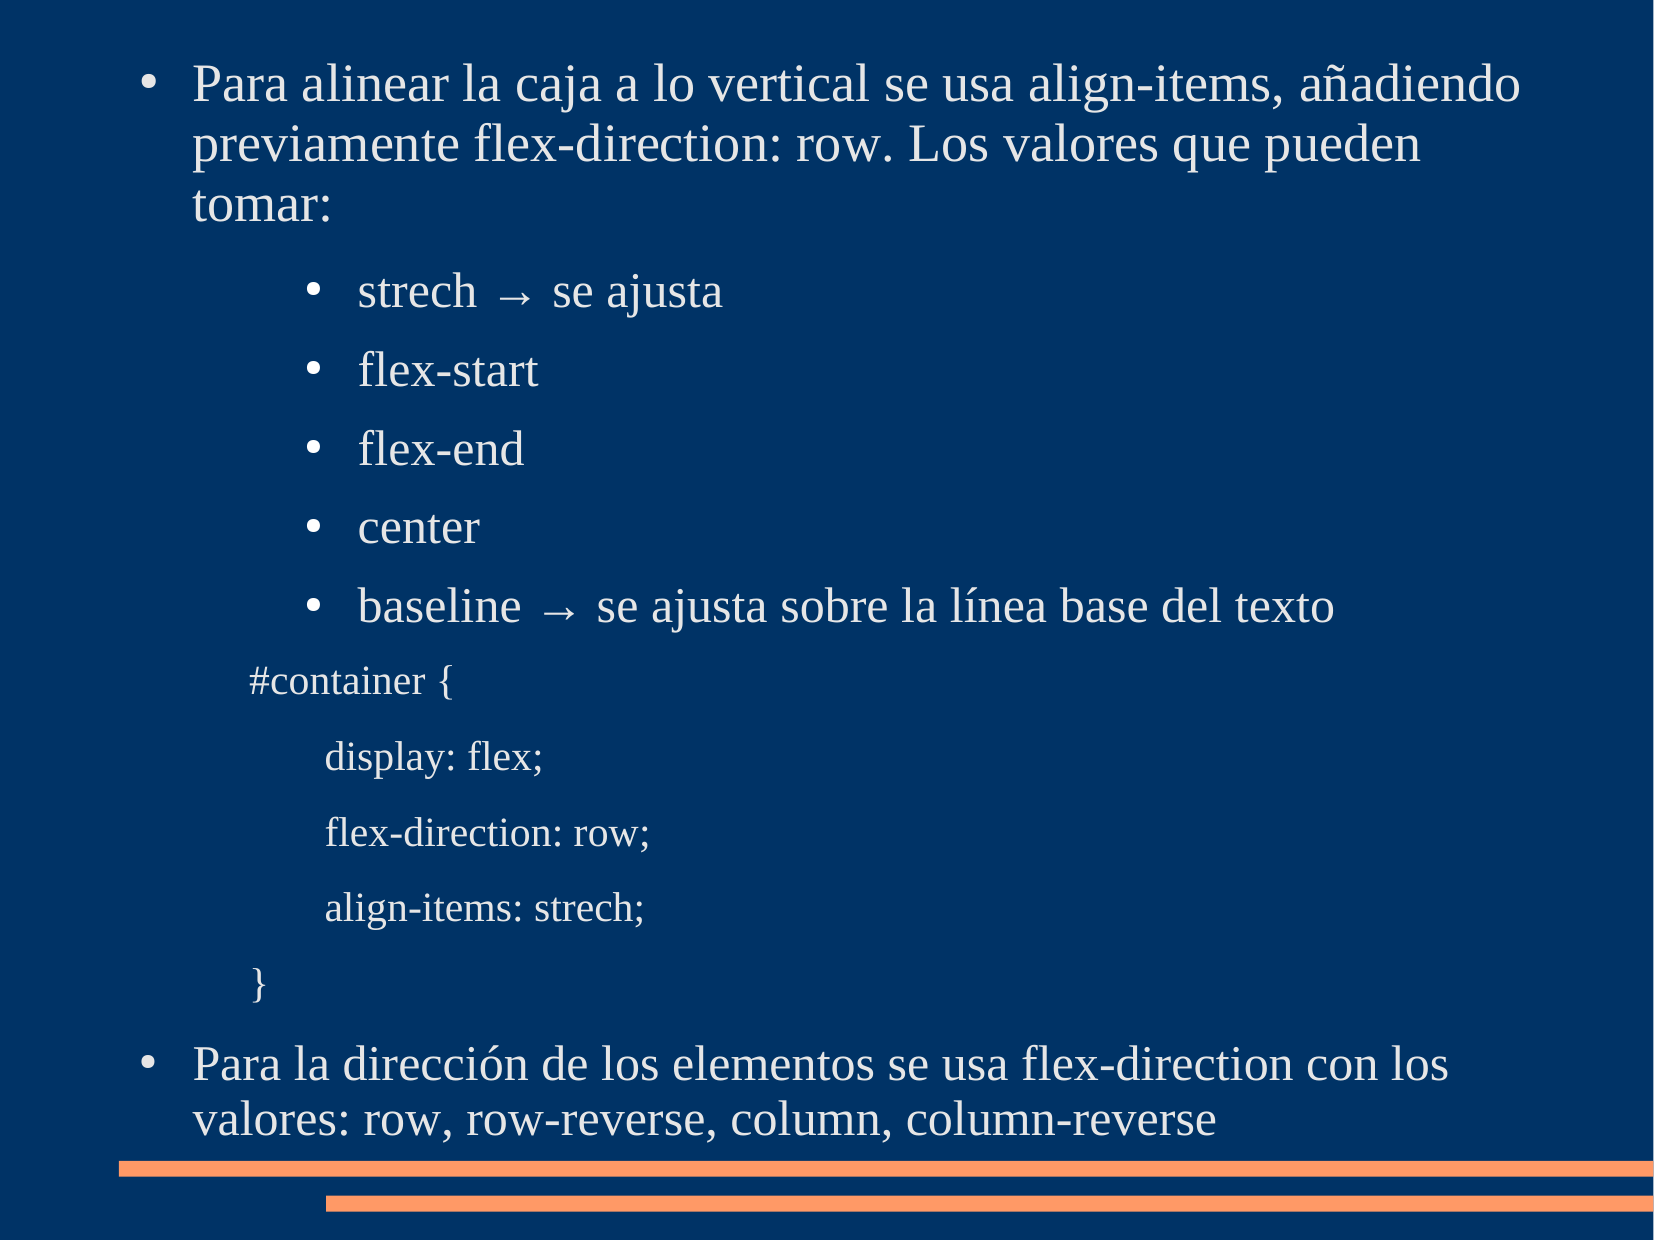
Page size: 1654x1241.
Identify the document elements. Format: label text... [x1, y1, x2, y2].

list Para alinear la caja a lo vertical se usa align-items, añadiendo previamente flex-direction: row. Los valores que pueden tomar: strech → se ajusta flex-start flex-end center baseline → se ajusta sobre la línea base del texto #container { display: flex; flex-direction: row; align-items: strech; } Para la dirección de los elementos se usa flex-direction con los valores: row, row-reverse, column, column-reverse [121, 53, 1561, 1161]
